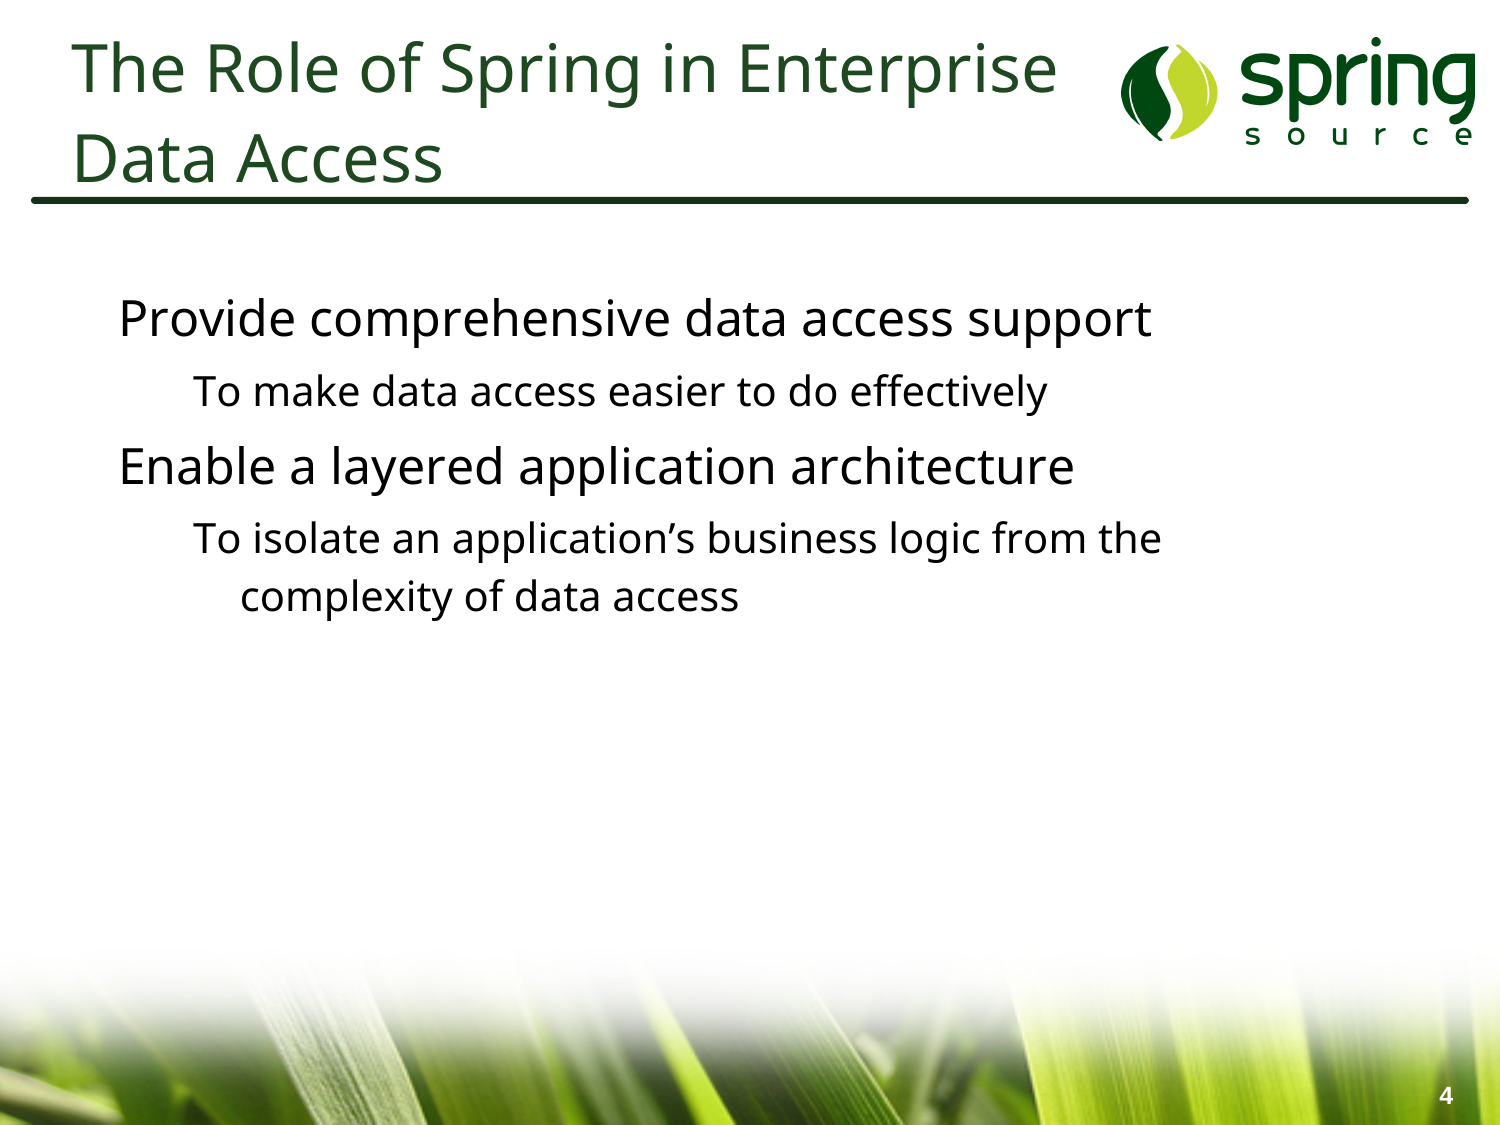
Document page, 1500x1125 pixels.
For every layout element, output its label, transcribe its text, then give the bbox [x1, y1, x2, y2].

picture [0, 944, 1500, 1125]
list Provide comprehensive data access support To make data access easier to do effectively Enable a layered application architecture To isolate an application’s business logic from the complexity of data access [103, 275, 1394, 938]
title The Role of Spring in Enterprise Data Access [56, 13, 1089, 191]
picture [1121, 37, 1475, 145]
